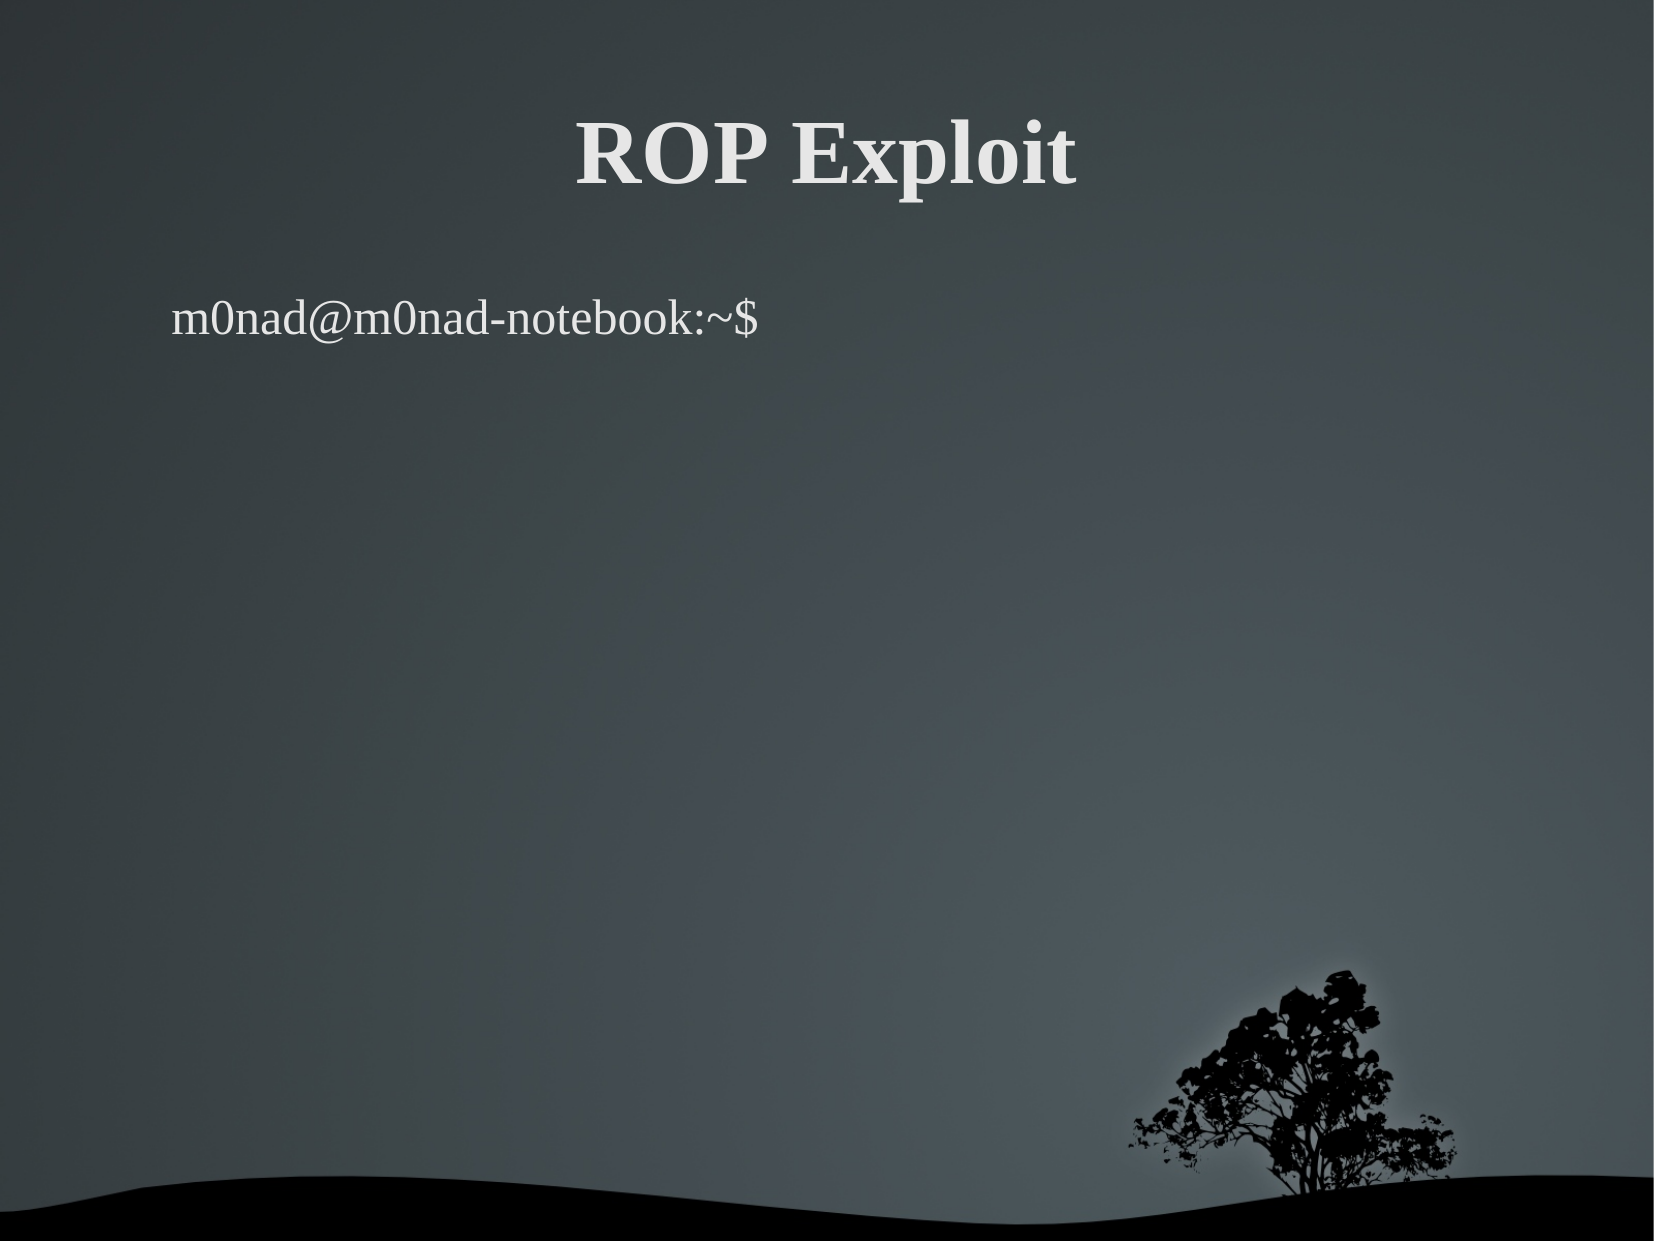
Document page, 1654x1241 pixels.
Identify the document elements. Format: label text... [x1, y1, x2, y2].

list m0nad@m0nad-notebook:~$ [82, 290, 1571, 1109]
picture [0, 0, 1654, 1241]
title ROP Exploit [82, 49, 1571, 257]
